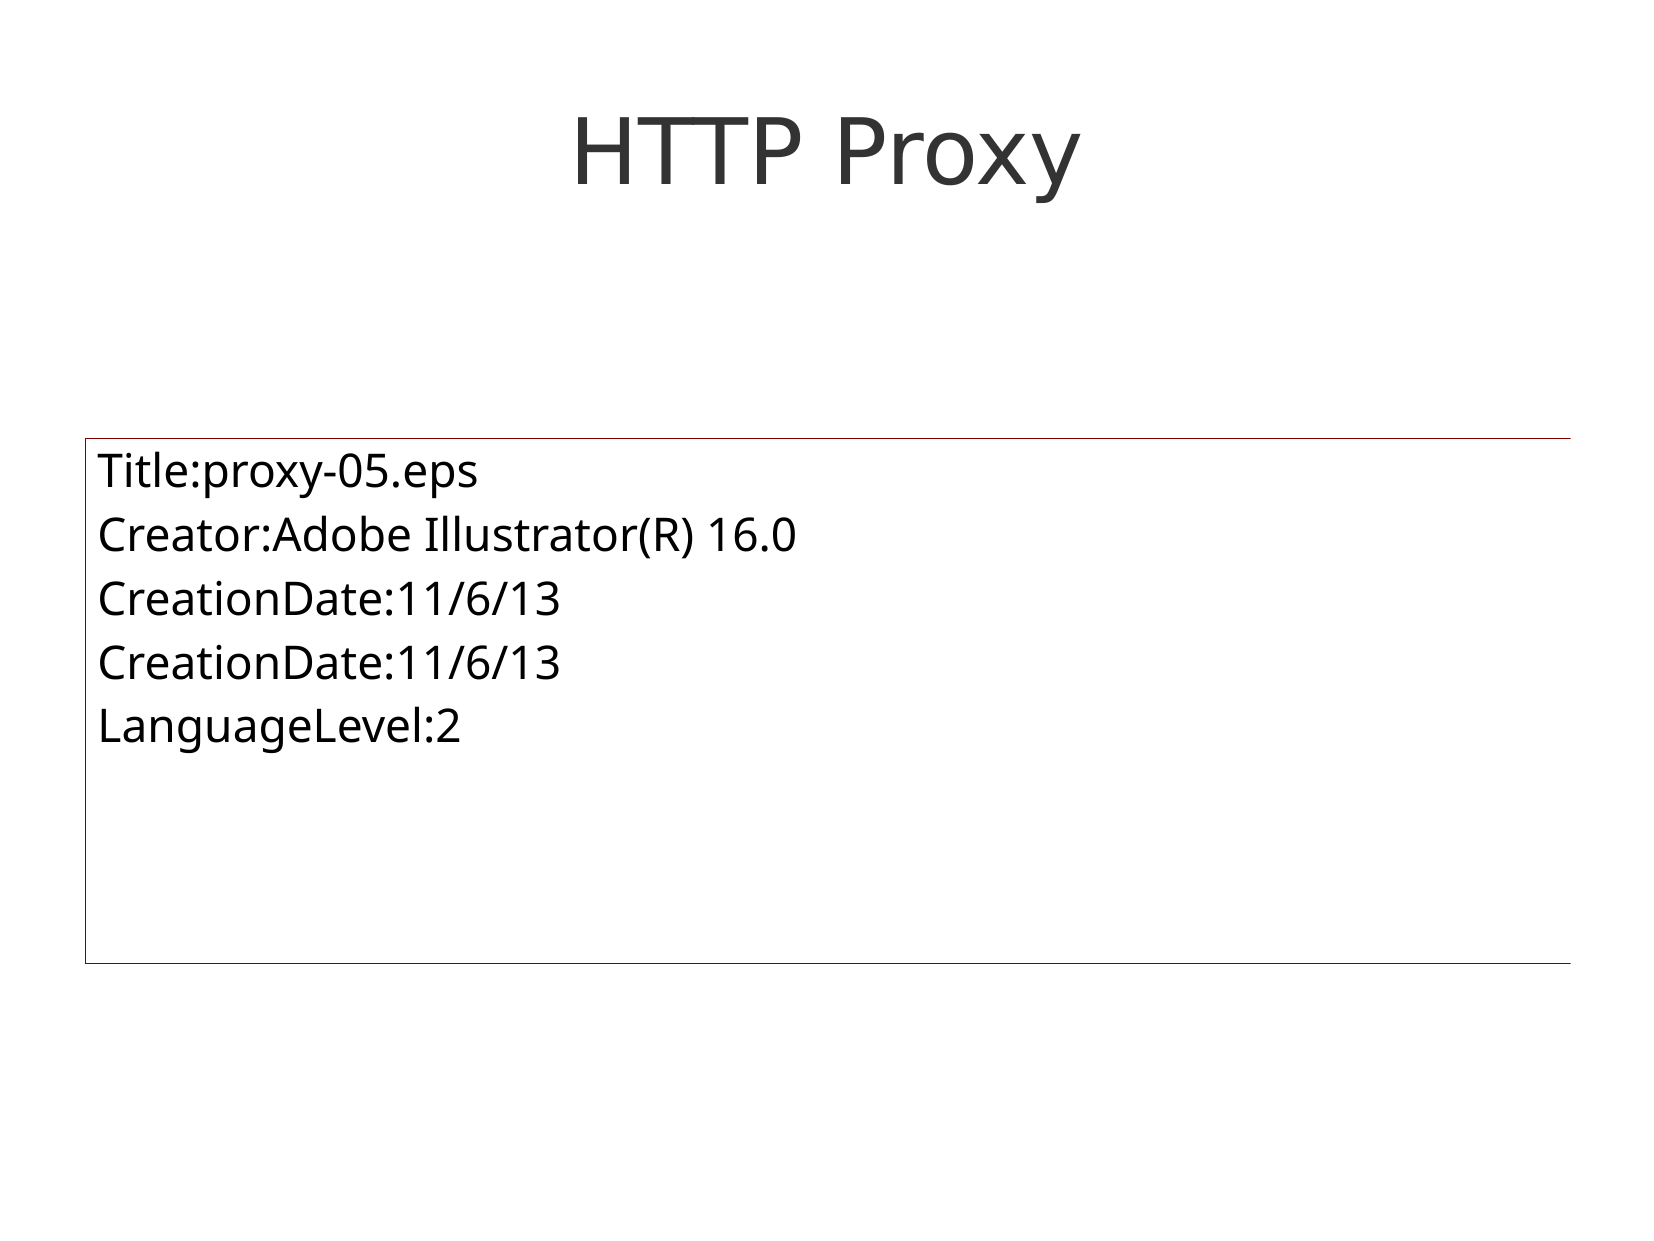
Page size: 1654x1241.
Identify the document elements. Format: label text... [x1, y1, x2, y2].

picture [82, 435, 1571, 964]
title HTTP Proxy [82, 49, 1571, 257]
